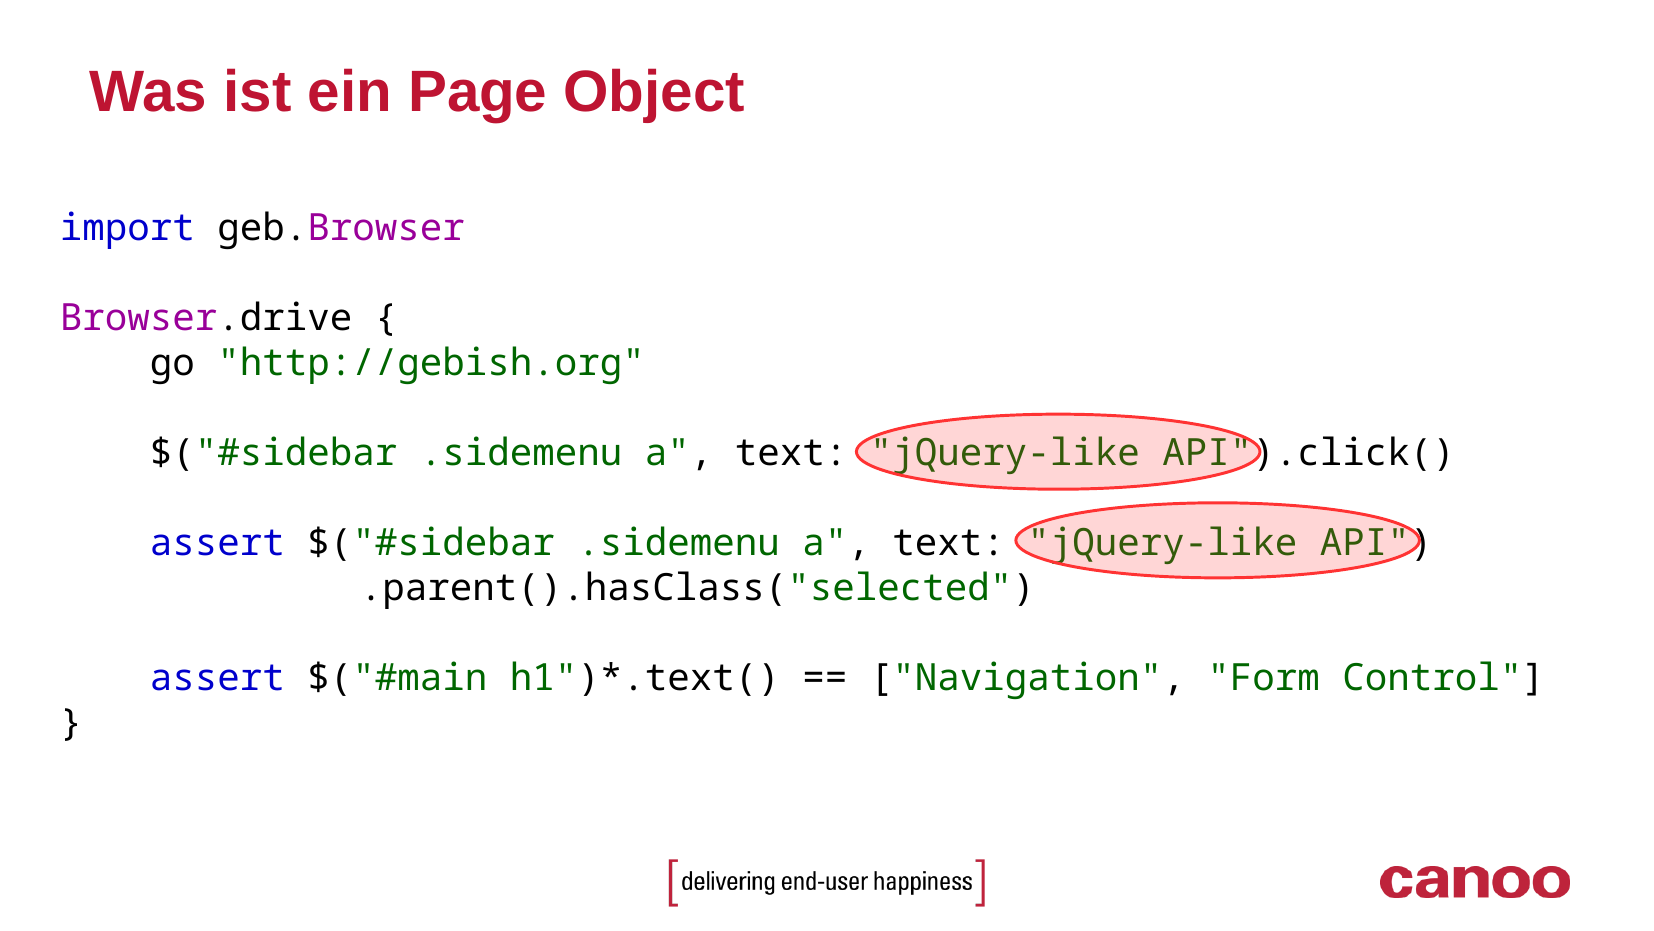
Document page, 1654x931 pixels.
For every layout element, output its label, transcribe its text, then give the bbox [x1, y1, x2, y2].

text_box [856, 414, 1261, 490]
title Was ist ein Page Object [75, 45, 1591, 136]
picture [1380, 866, 1570, 898]
text_box [1015, 502, 1420, 578]
text_box import geb.Browser Browser.drive { go "http://gebish.org" $("#sidebar .sidemenu a", text: "jQuery-like API").click() assert $("#sidebar .sidemenu a", text: "jQuery-like API") .parent().hasClass("selected") assert $("#main h1")*.text() == ["Navigation", "Form Control"] } [45, 195, 1621, 844]
picture [662, 855, 991, 910]
